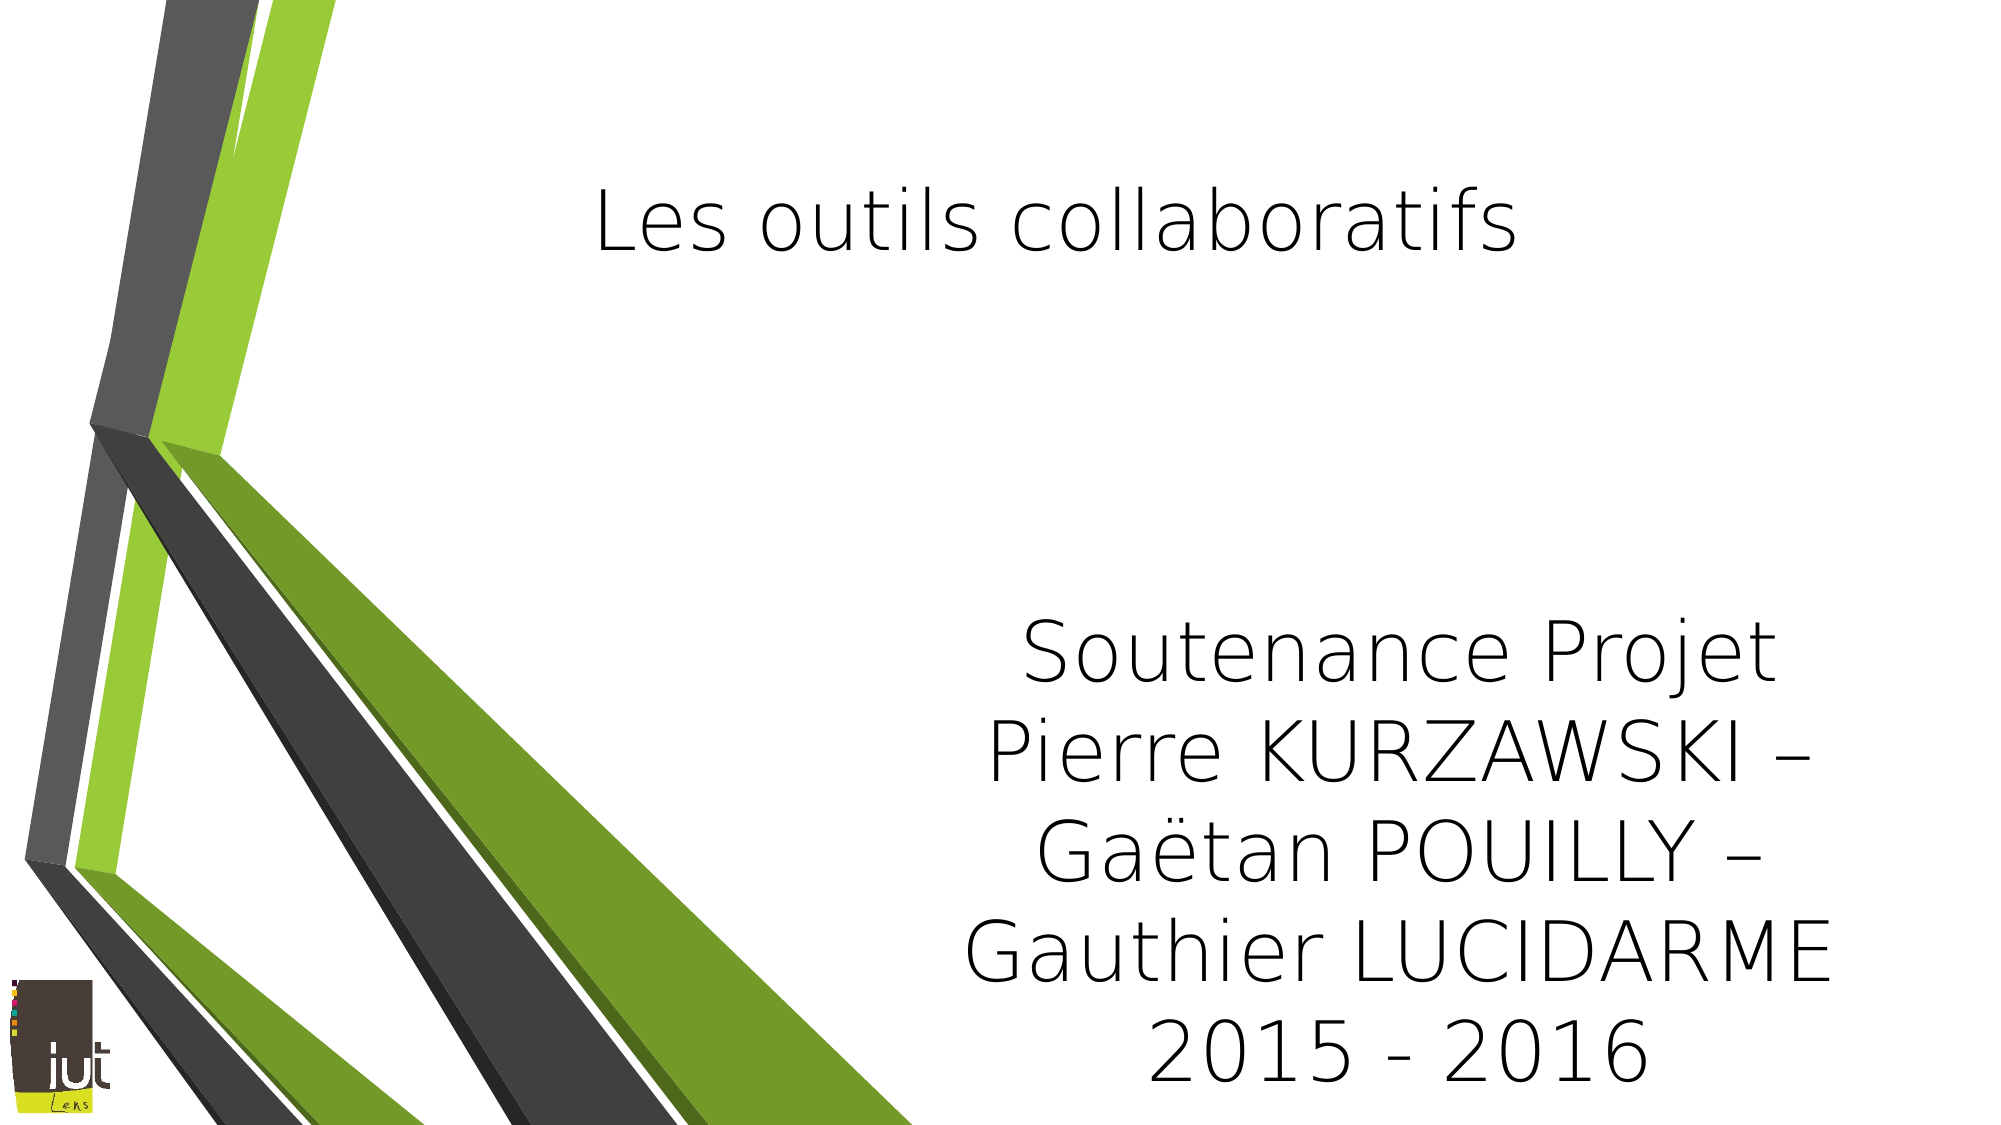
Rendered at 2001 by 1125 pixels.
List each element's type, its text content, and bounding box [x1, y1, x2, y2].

picture [10, 980, 110, 1125]
subtitle Soutenance Projet Pierre KURZAWSKI – Gaëtan POUILLY – Gauthier LUCIDARME 2015 - 2016 [826, 590, 1973, 819]
title Les outils collaboratifs [353, 159, 1760, 465]
